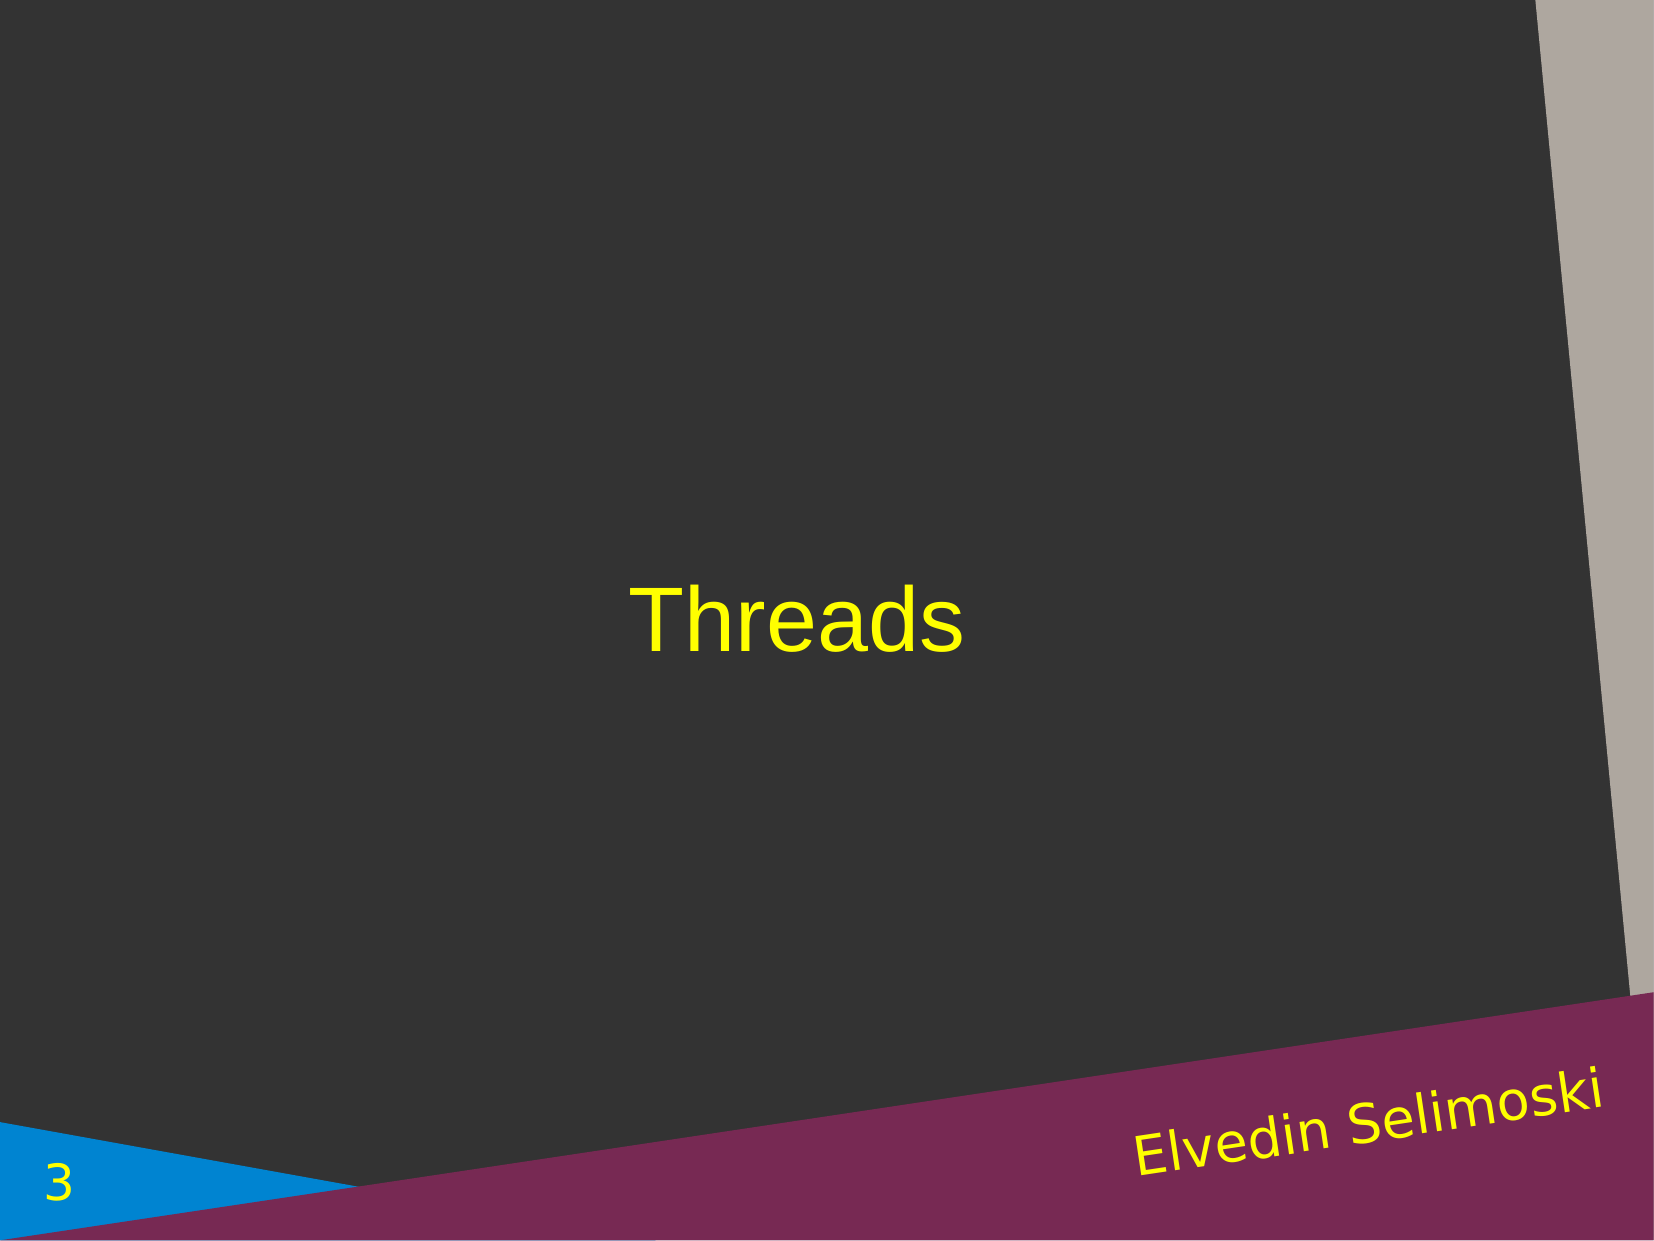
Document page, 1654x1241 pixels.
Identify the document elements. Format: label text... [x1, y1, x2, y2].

title Threads [53, 407, 1542, 833]
text_box Elvedin Selimoski [1052, 1015, 1629, 1239]
